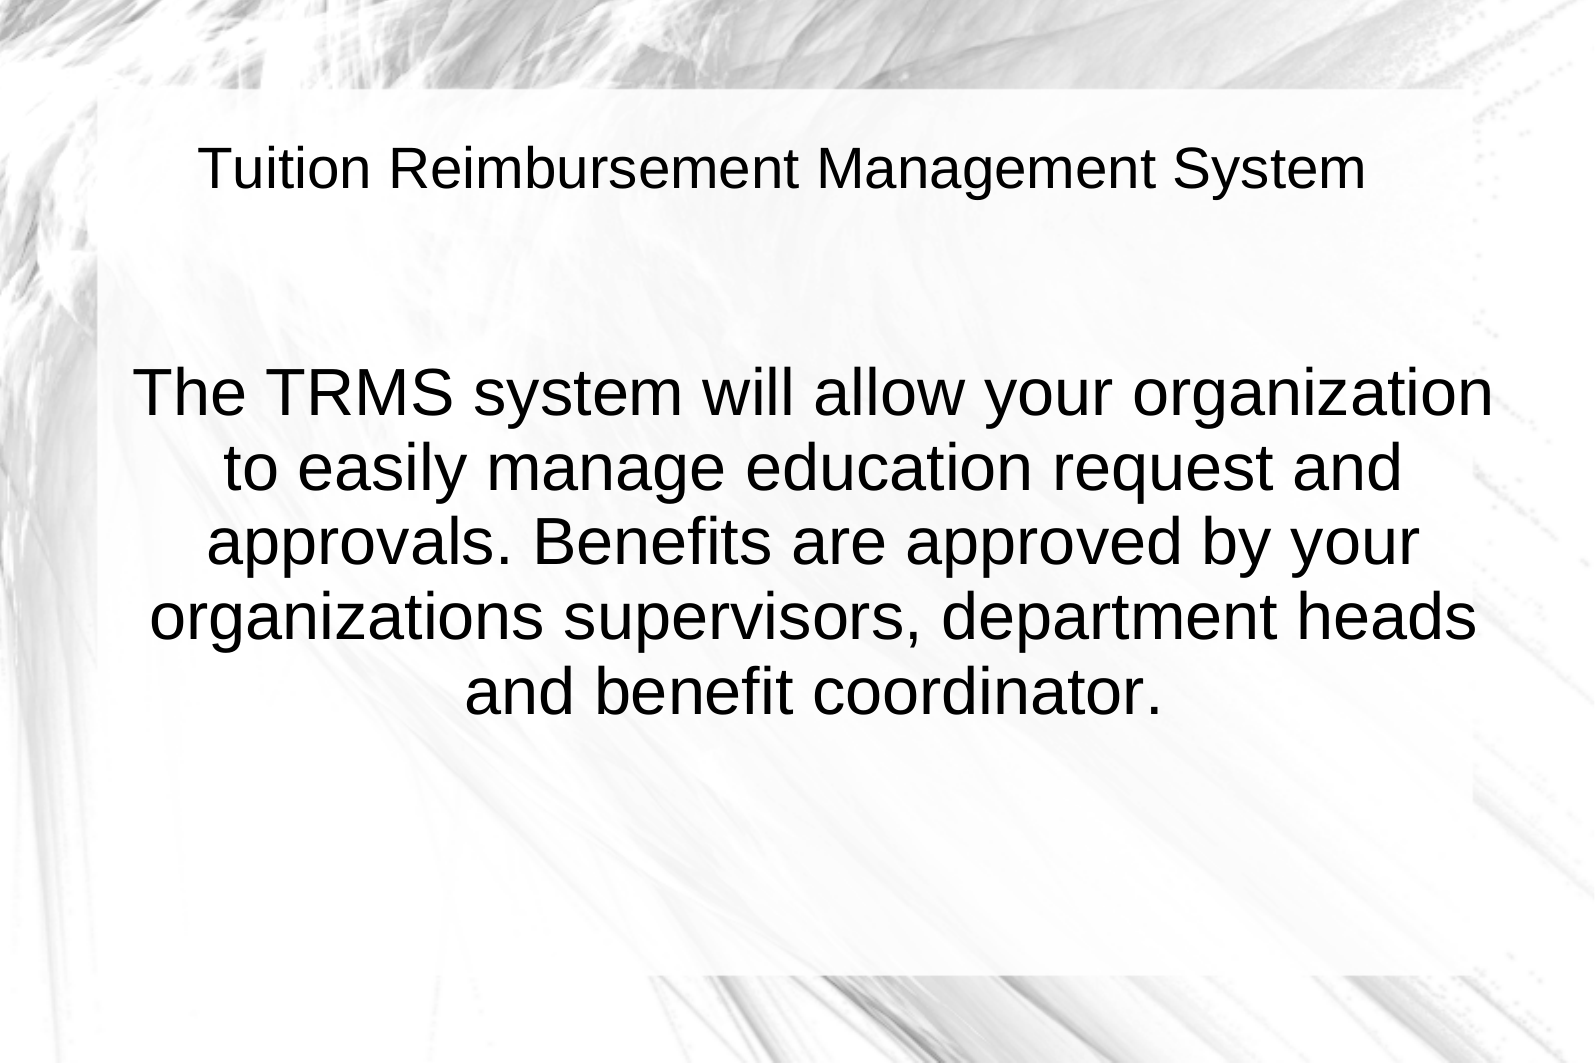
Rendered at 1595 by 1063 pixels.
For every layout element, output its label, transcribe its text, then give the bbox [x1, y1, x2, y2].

picture [0, 0, 1595, 1063]
title Tuition Reimbursement Management System [113, 96, 1453, 241]
subtitle The TRMS system will allow your organization to easily manage education request and approvals. Benefits are approved by your organizations supervisors, department heads and benefit coordinator. [113, 274, 1515, 810]
